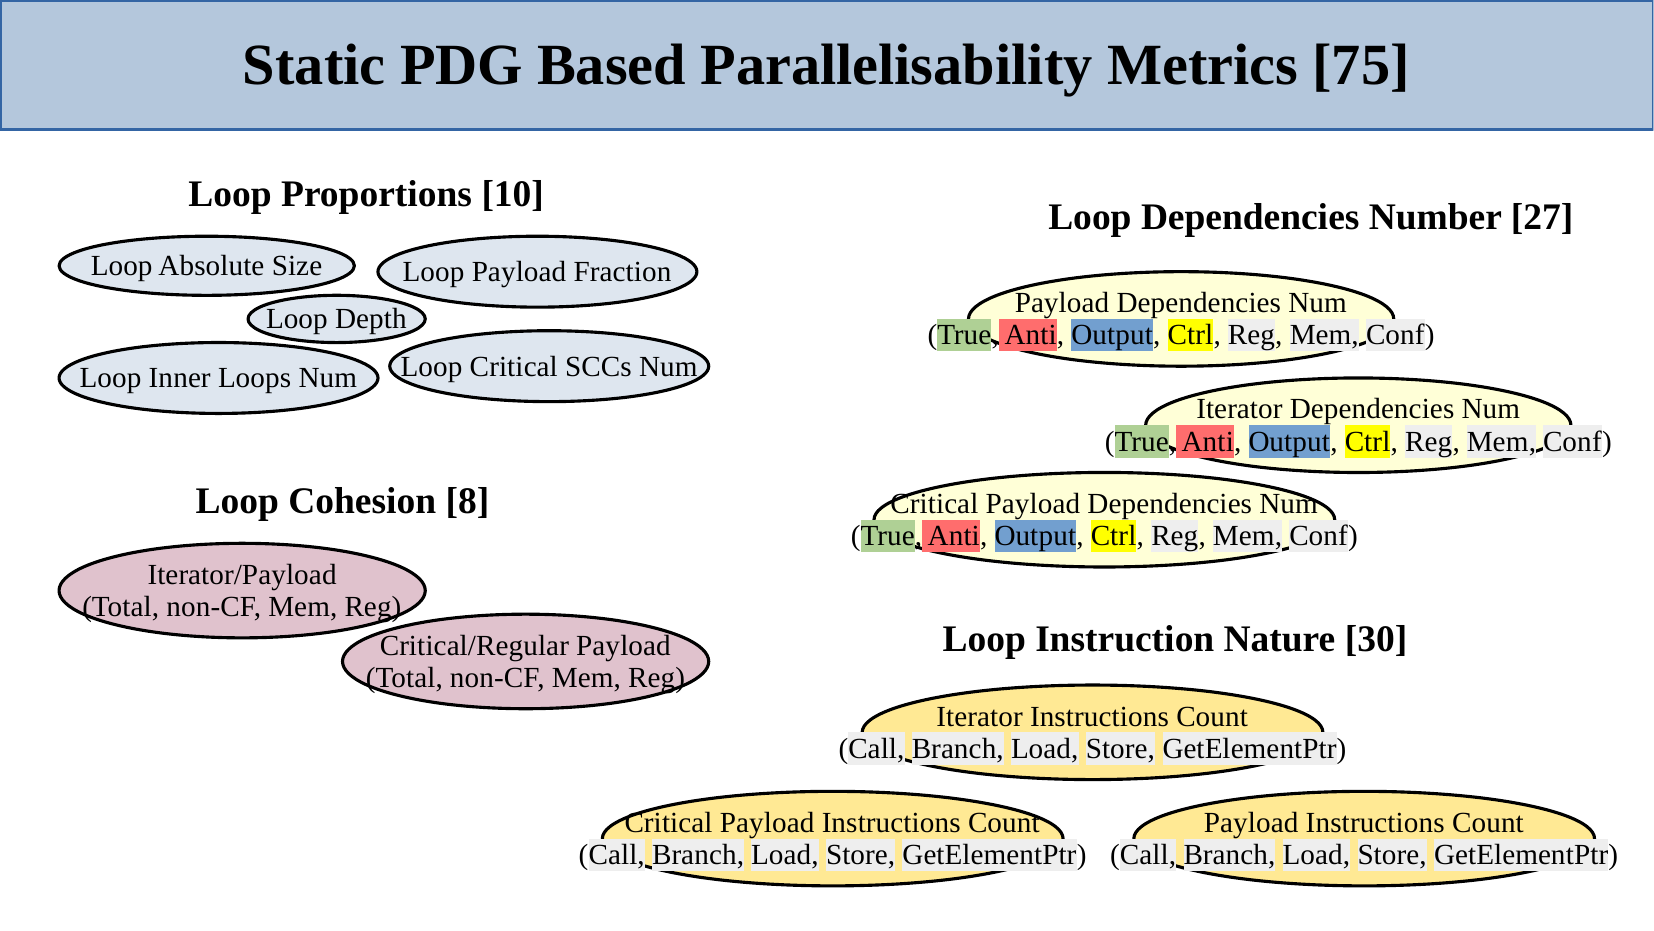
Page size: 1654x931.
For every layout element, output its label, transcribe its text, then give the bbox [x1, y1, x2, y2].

text_box Iterator Dependencies Num (True, Anti, Output, Ctrl, Reg, Mem, Conf) [1145, 377, 1571, 473]
text_box Payload Dependencies Num (True, Anti, Output, Ctrl, Reg, Mem, Conf) [968, 271, 1394, 367]
text_box Critical Payload Instructions Count (Call, Branch, Load, Store, GetElementPtr) [602, 791, 1064, 886]
text_box Loop Payload Fraction [377, 237, 697, 308]
text_box Loop Critical SCCs Num [389, 330, 709, 402]
text_box Iterator Instructions Count (Call, Branch, Load, Store, GetElementPtr) [862, 685, 1323, 780]
text_box Loop Proportions [10] [153, 165, 579, 237]
text_box Loop Cohesion [8] [129, 472, 556, 544]
title Static PDG Based Parallelisability Metrics [75] [0, 0, 1654, 130]
text_box Loop Depth [248, 295, 426, 343]
text_box Iterator/Payload (Total, non-CF, Mem, Reg) [59, 543, 426, 638]
text_box Loop Inner Loops Num [59, 342, 379, 414]
text_box Critical/Regular Payload (Total, non-CF, Mem, Reg) [342, 614, 709, 709]
text_box Loop Instruction Nature [30] [921, 610, 1430, 674]
text_box Critical Payload Dependencies Num (True, Anti, Output, Ctrl, Reg, Mem, Conf) [874, 472, 1335, 567]
text_box Loop Dependencies Number [27] [1015, 188, 1607, 287]
text_box Loop Absolute Size [59, 237, 355, 296]
text_box Payload Instructions Count (Call, Branch, Load, Store, GetElementPtr) [1133, 791, 1595, 886]
